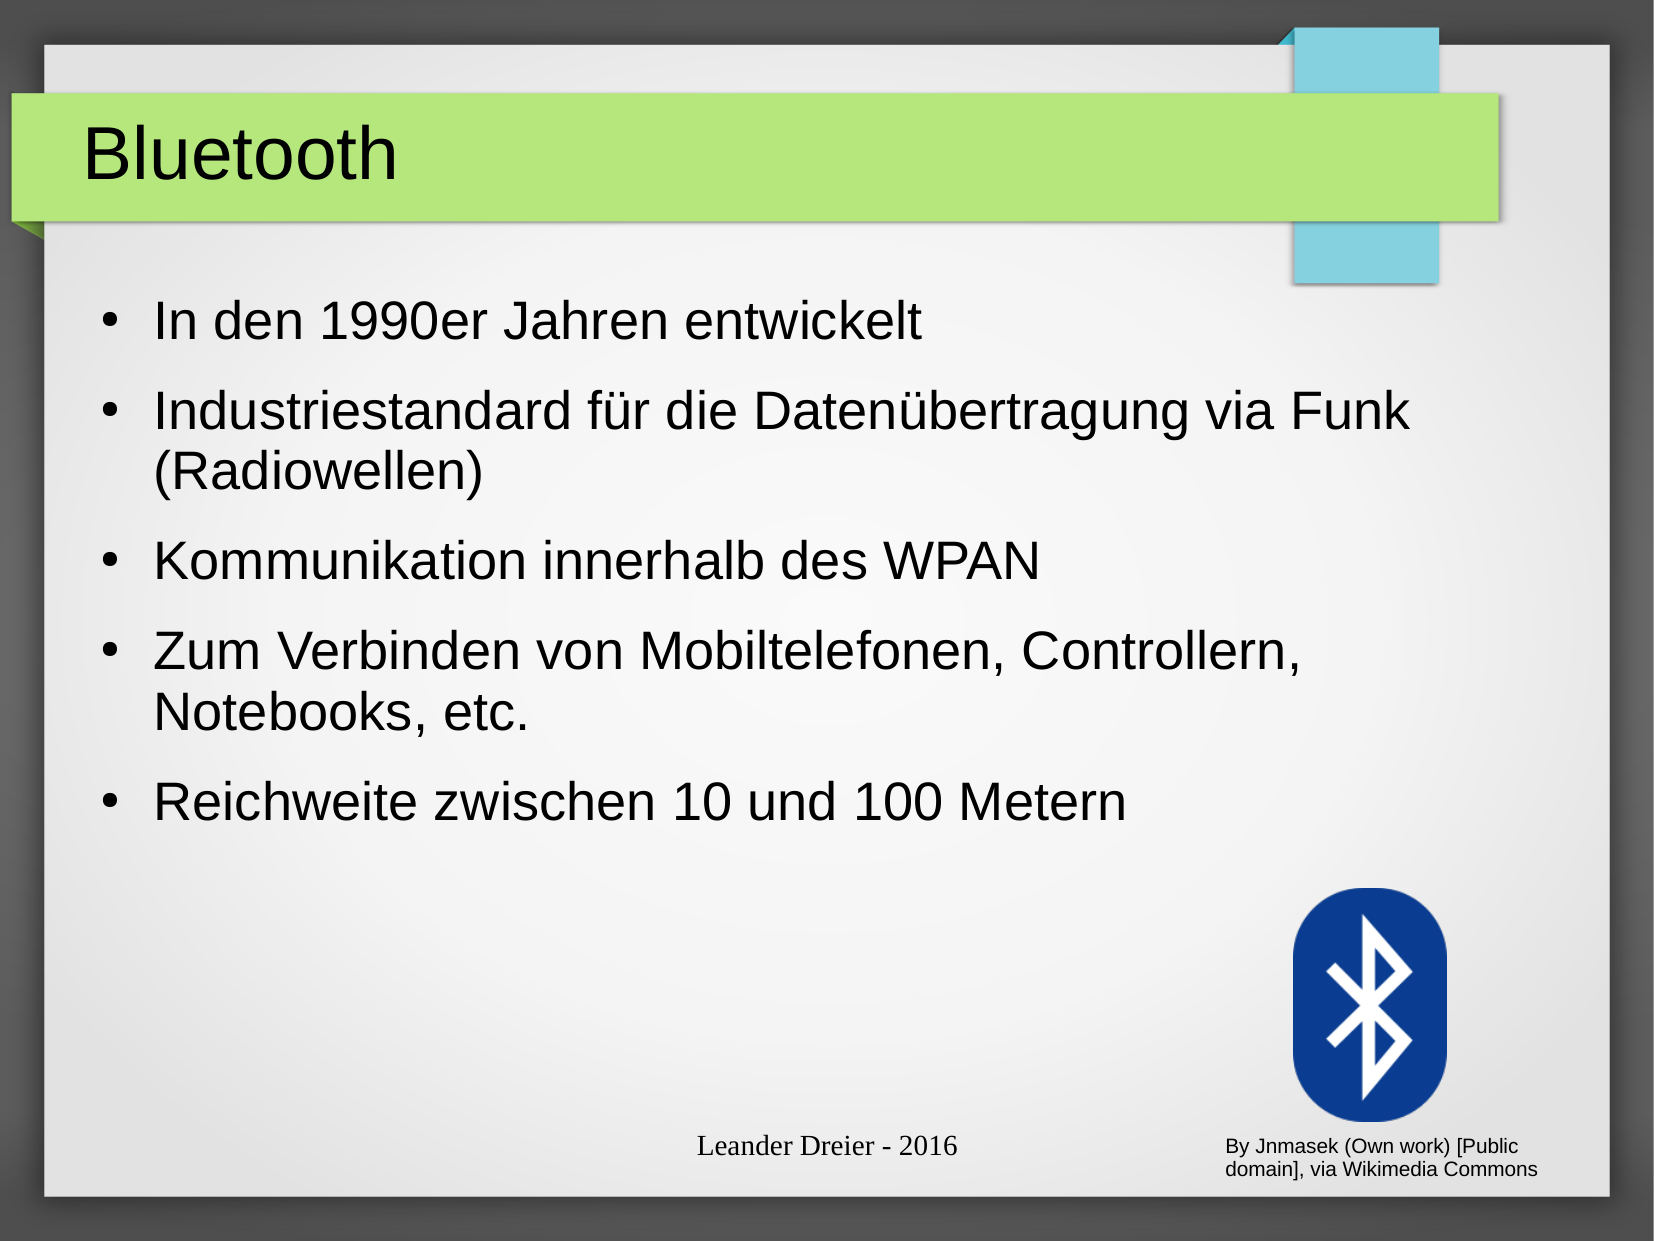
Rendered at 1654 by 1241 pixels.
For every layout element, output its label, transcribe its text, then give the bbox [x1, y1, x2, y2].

picture [0, 0, 1654, 1241]
title Bluetooth [82, 94, 1264, 213]
list In den 1990er Jahren entwickelt Industriestandard für die Datenübertragung via Funk (Radiowellen) Kommunikation innerhalb des WPAN Zum Verbinden von Mobiltelefonen, Controllern, Notebooks, etc. Reichweite zwischen 10 und 100 Metern [82, 290, 1571, 1010]
text_box By Jnmasek (Own work) [Public domain], via Wikimedia Commons [1210, 1126, 1565, 1211]
